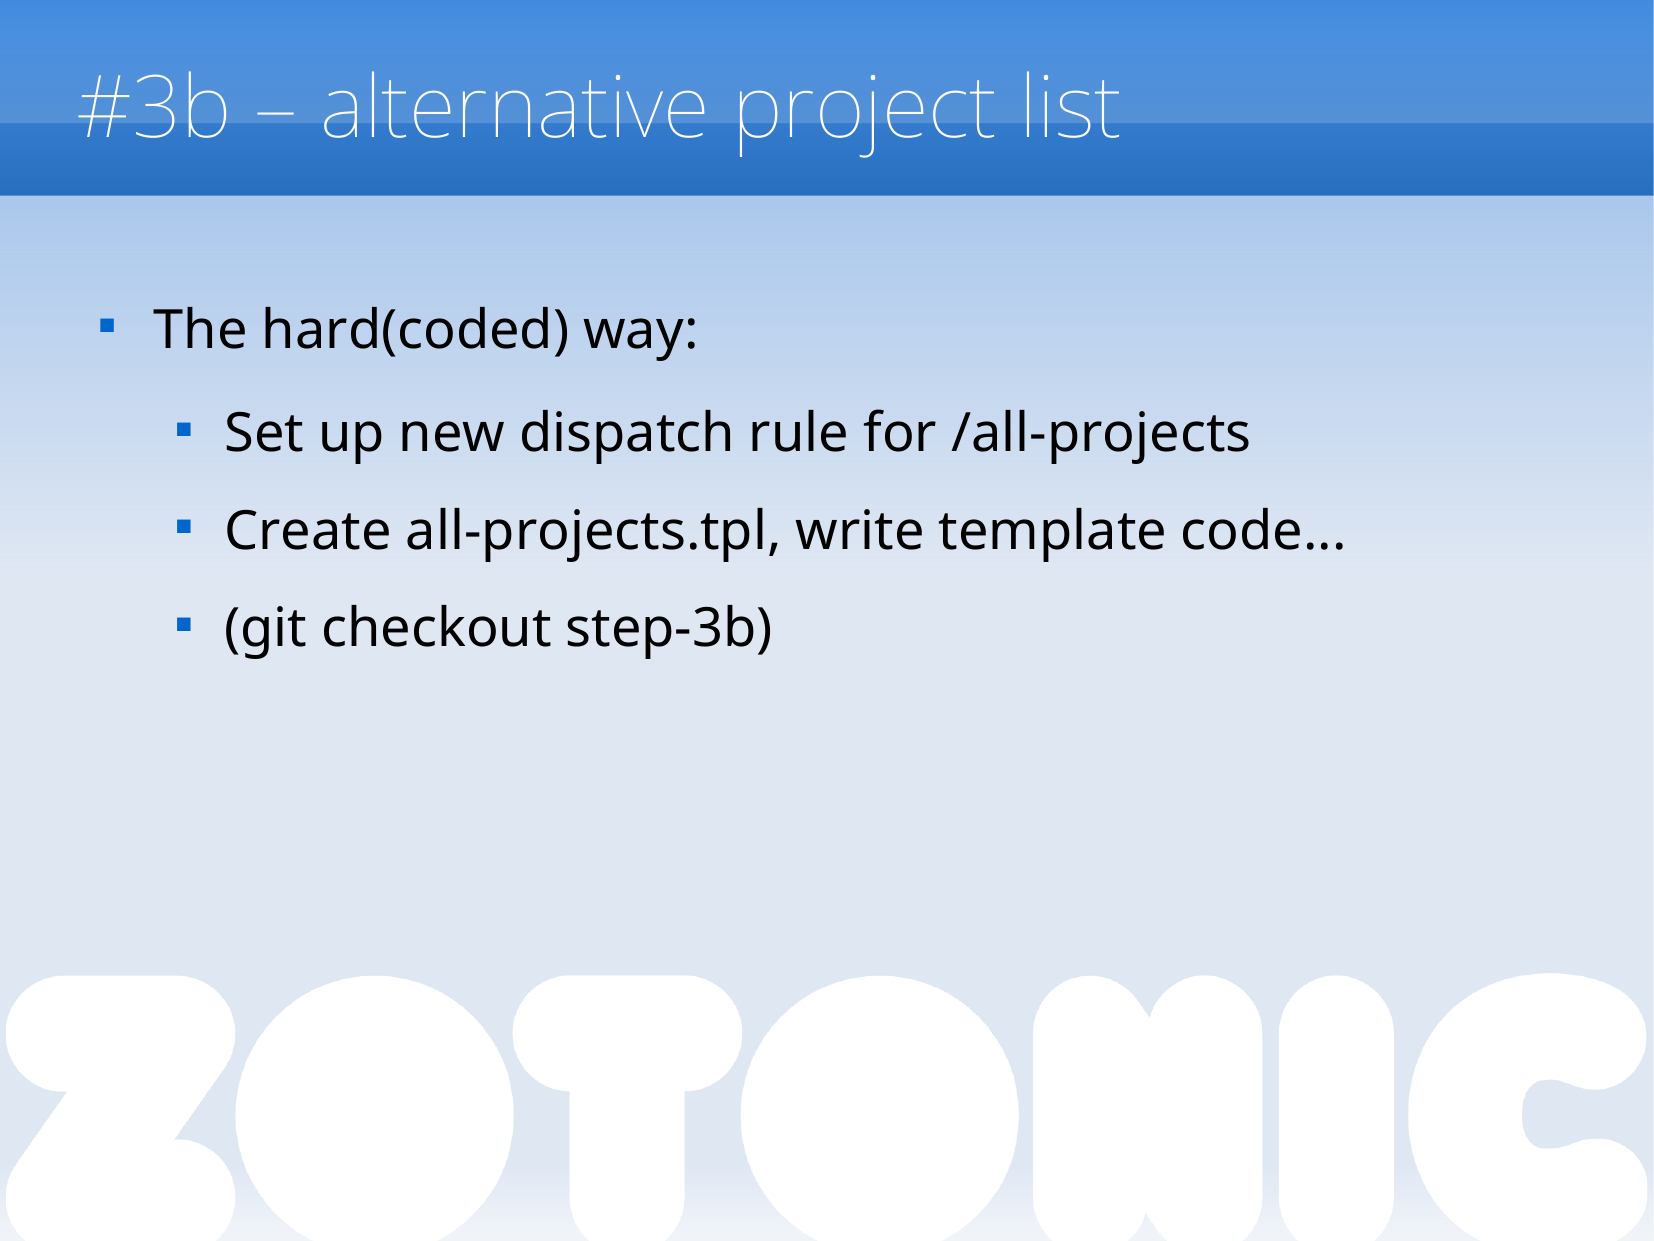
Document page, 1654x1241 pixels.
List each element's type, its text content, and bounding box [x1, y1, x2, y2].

list The hard(coded) way: Set up new dispatch rule for /all-projects Create all-projects.tpl, write template code... (git checkout step-3b) [82, 290, 1571, 1109]
title #3b – alternative project list [76, 0, 1565, 208]
picture [0, 0, 1654, 1241]
